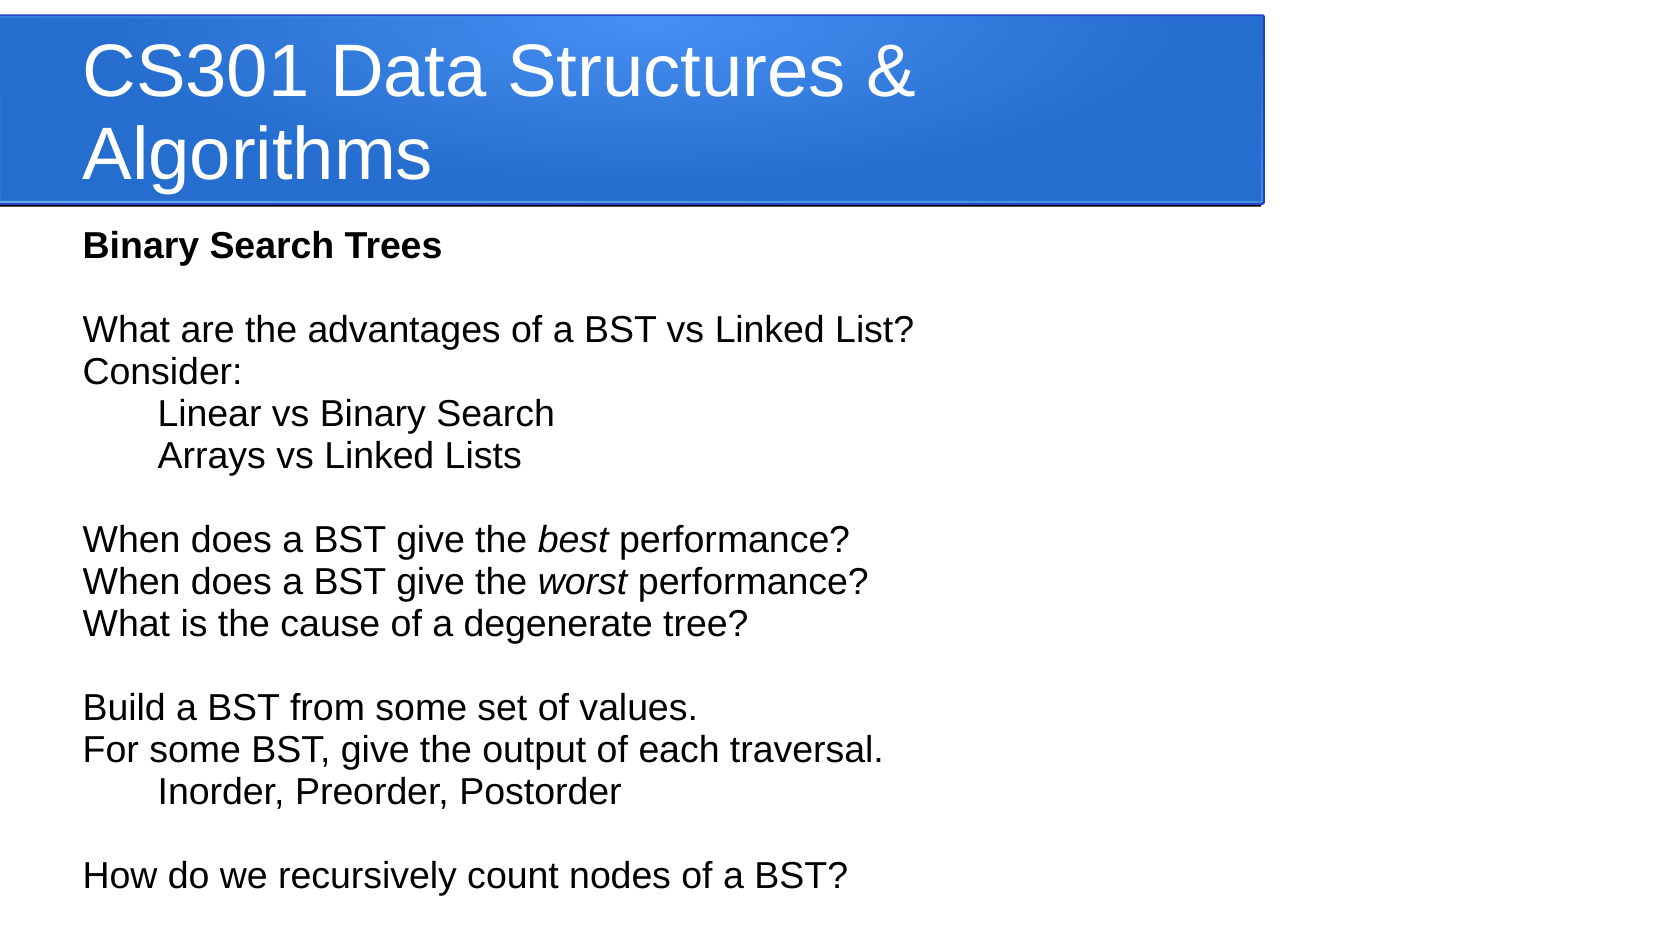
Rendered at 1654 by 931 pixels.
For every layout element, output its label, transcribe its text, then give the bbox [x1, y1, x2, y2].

subtitle Binary Search Trees What are the advantages of a BST vs Linked List? Consider: Linear vs Binary Search Arrays vs Linked Lists When does a BST give the best performance? When does a BST give the worst performance? What is the cause of a degenerate tree? Build a BST from some set of values. For some BST, give the output of each traversal. Inorder, Preorder, Postorder How do we recursively count nodes of a BST? [82, 224, 1096, 897]
title CS301 Data Structures & Algorithms [82, 29, 1235, 196]
